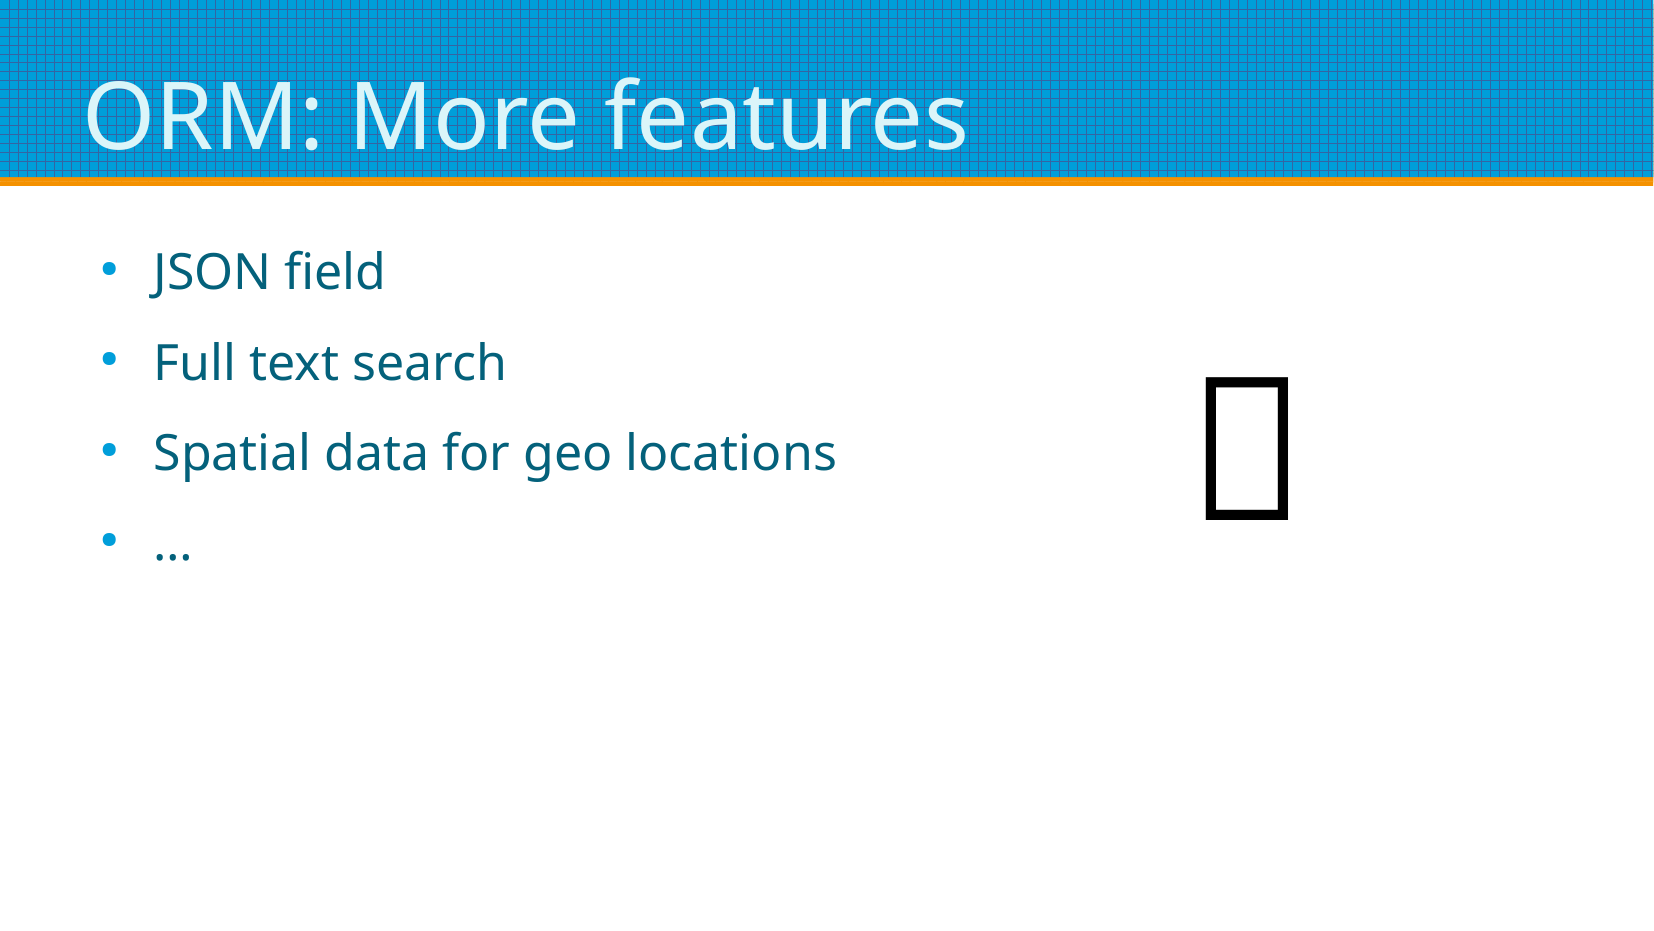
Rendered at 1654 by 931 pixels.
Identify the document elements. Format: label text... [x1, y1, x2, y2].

text_box 🥰 [1181, 265, 1447, 621]
list JSON field Full text search Spatial data for geo locations … [82, 236, 975, 813]
title ORM: More features [82, 14, 1571, 178]
